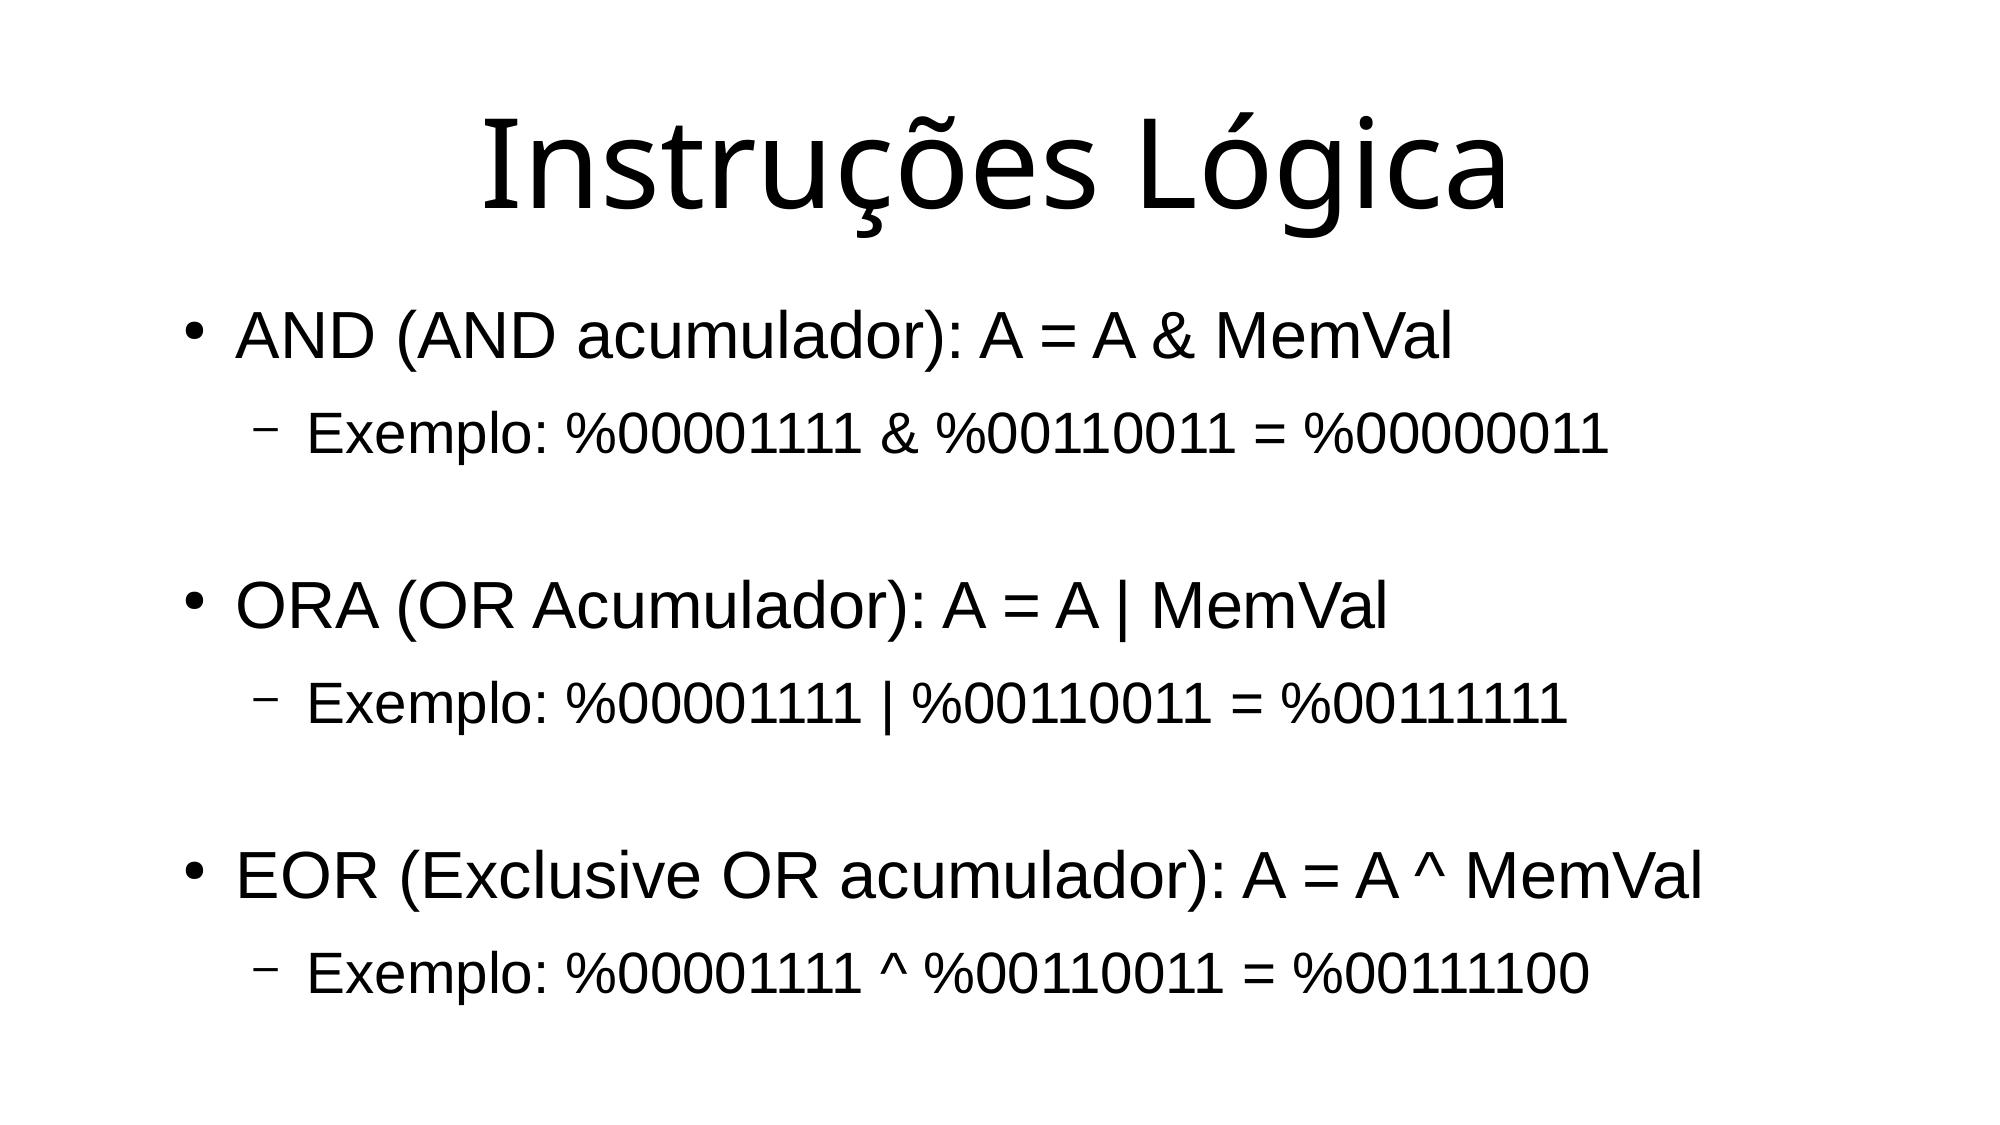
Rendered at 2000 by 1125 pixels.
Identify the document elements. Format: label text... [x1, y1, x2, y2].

title Instruções Lógica [30, 59, 1966, 278]
list AND (AND acumulador): A = A & MemVal Exemplo: %00001111 & %00110011 = %00000011 ORA (OR Acumulador): A = A | MemVal Exemplo: %00001111 | %00110011 = %00111111 EOR (Exclusive OR acumulador): A = A ^ MemVal Exemplo: %00001111 ^ %00110011 = %00111100 [150, 284, 1875, 1111]
